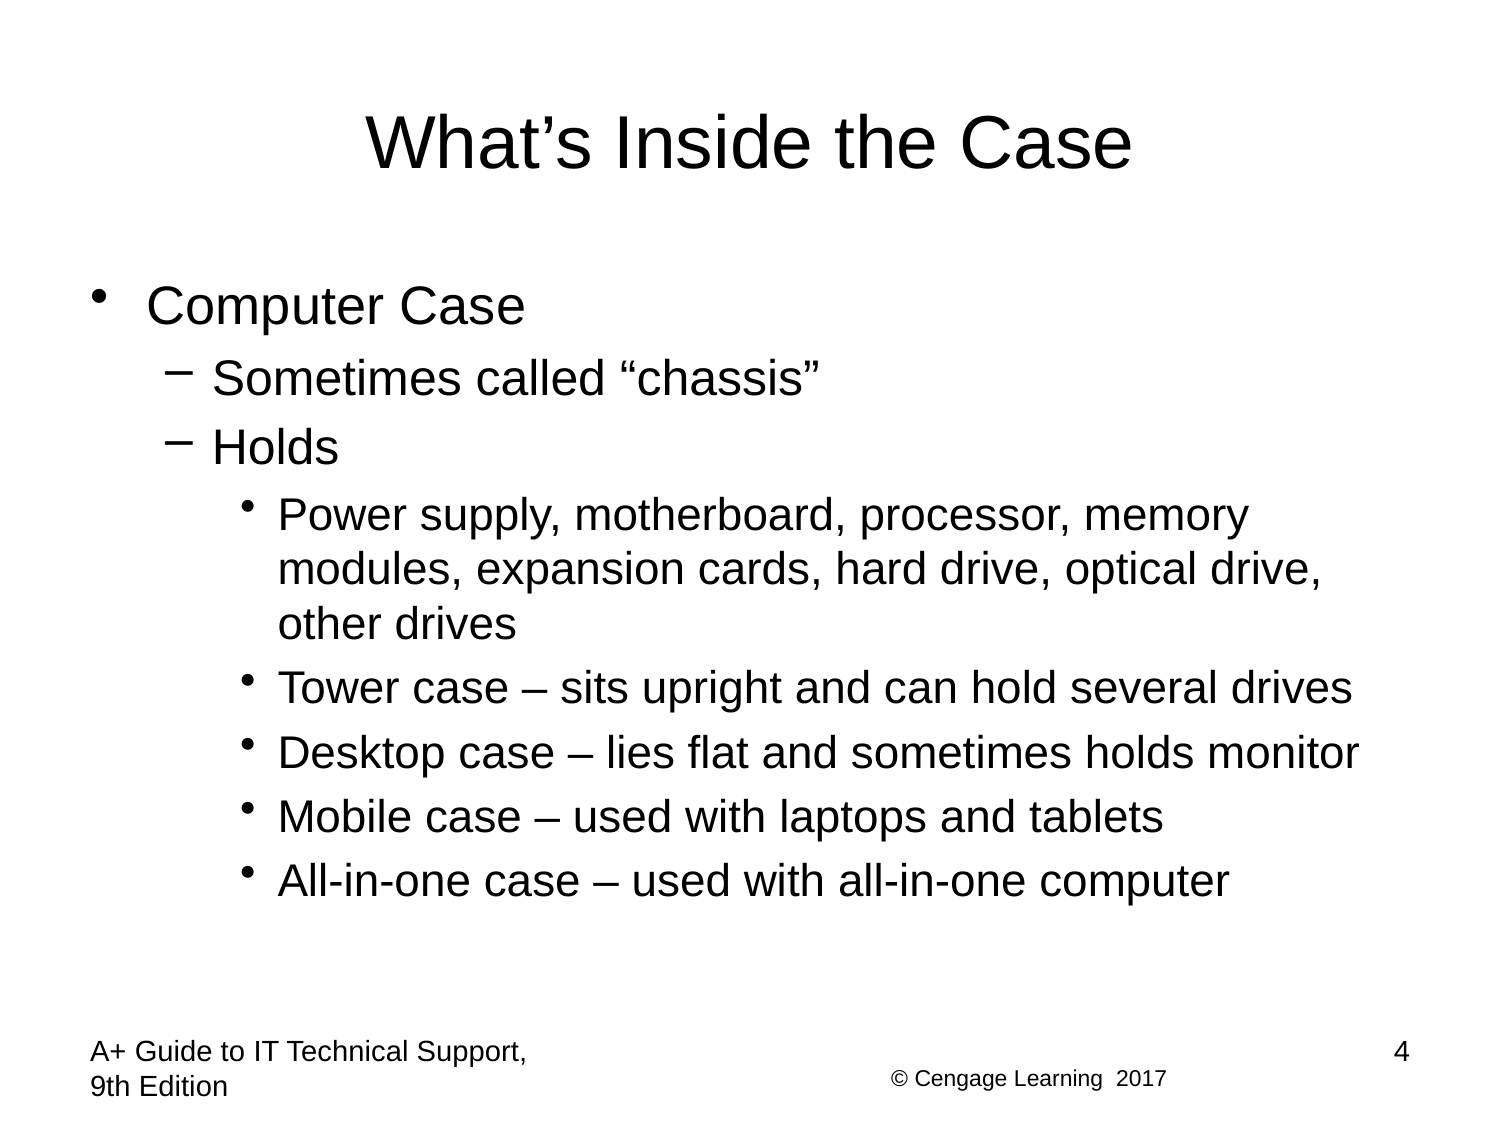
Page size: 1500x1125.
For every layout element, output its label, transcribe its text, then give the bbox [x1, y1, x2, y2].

title What’s Inside the Case [75, 45, 1425, 233]
footer A+ Guide to IT Technical Support, 9th Edition [75, 1024, 588, 1103]
slide_number <number> [1312, 1024, 1425, 1103]
list Computer Case Sometimes called “chassis” Holds Power supply, motherboard, processor, memory modules, expansion cards, hard drive, optical drive, other drives Tower case – sits upright and can hold several drives Desktop case – lies flat and sometimes holds monitor Mobile case – used with laptops and tablets All-in-one case – used with all-in-one computer [75, 262, 1425, 1005]
